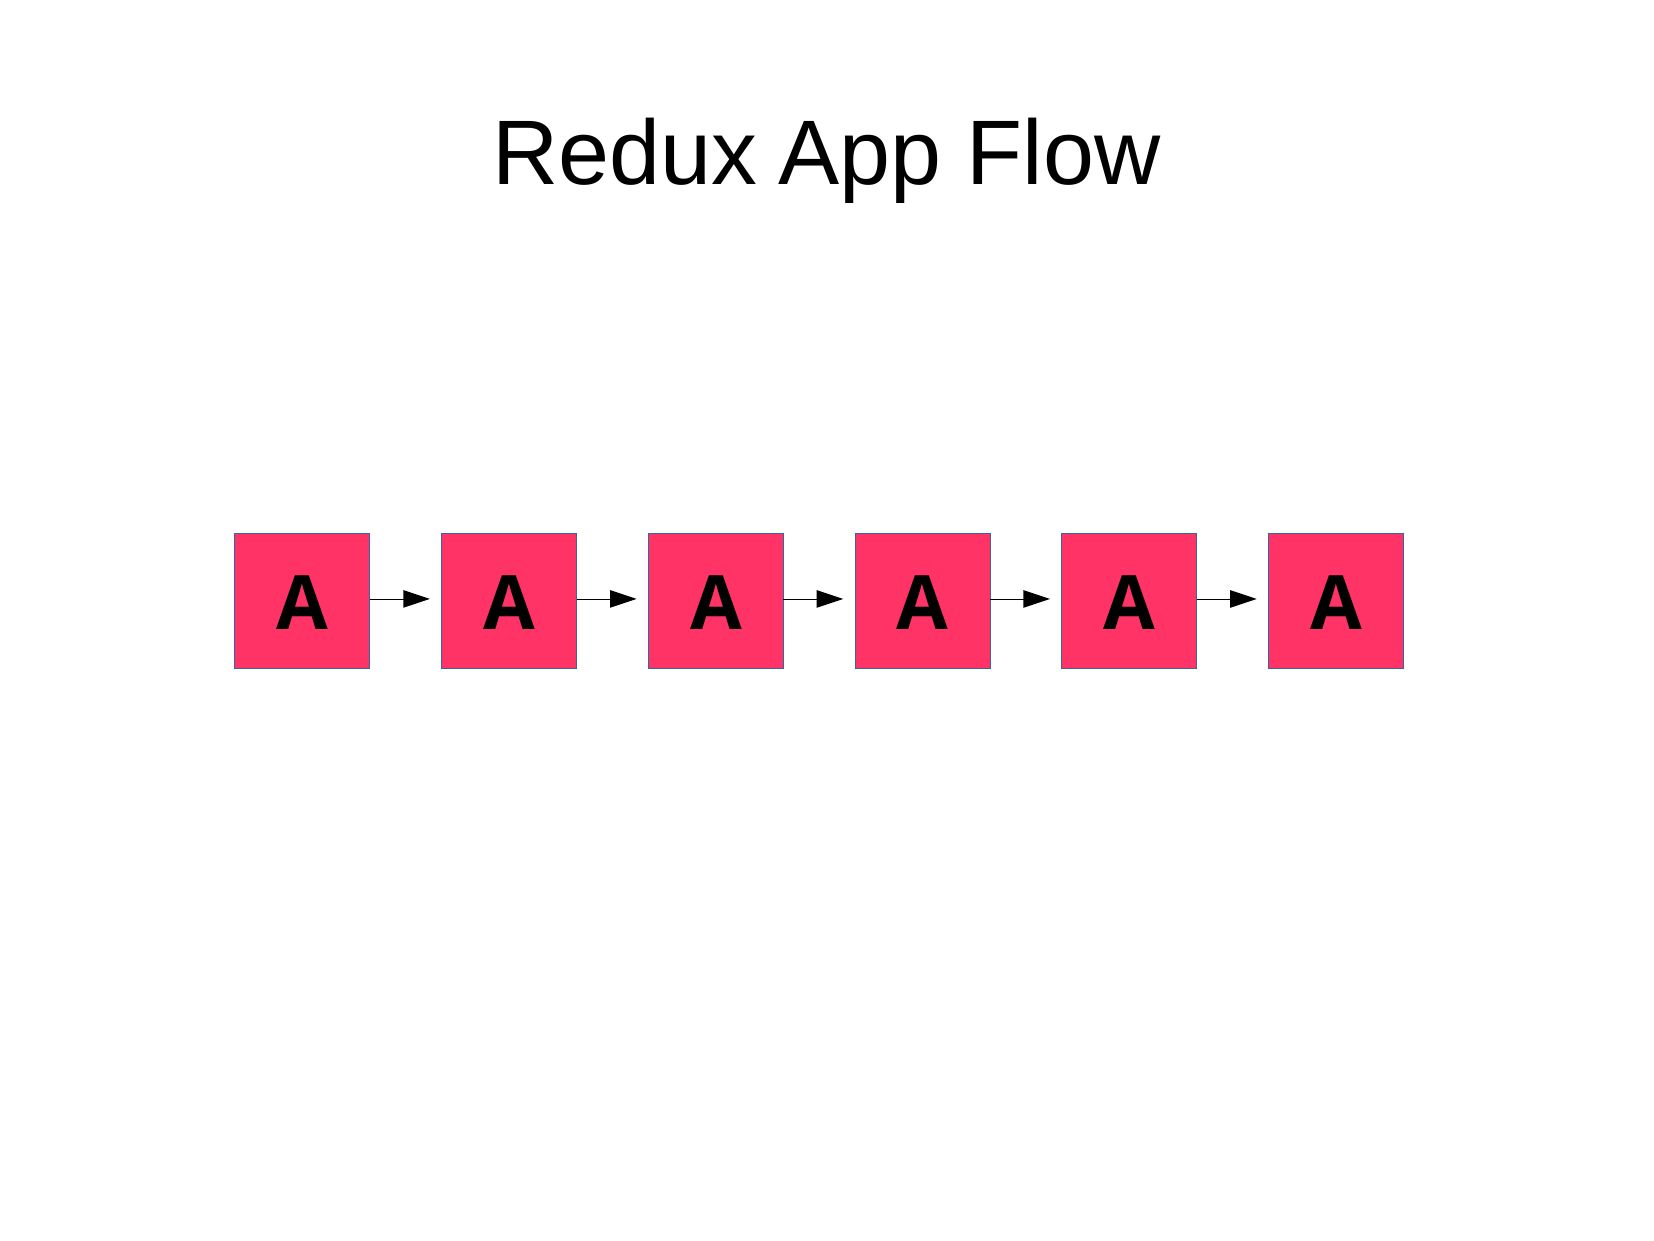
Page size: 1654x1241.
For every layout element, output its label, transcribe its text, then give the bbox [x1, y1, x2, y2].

text_box A [648, 533, 784, 669]
text_box A [1061, 533, 1197, 669]
text_box A [1268, 533, 1404, 669]
text_box A [855, 533, 991, 669]
title Redux App Flow [82, 49, 1571, 257]
text_box A [234, 533, 370, 669]
text_box A [441, 533, 577, 669]
